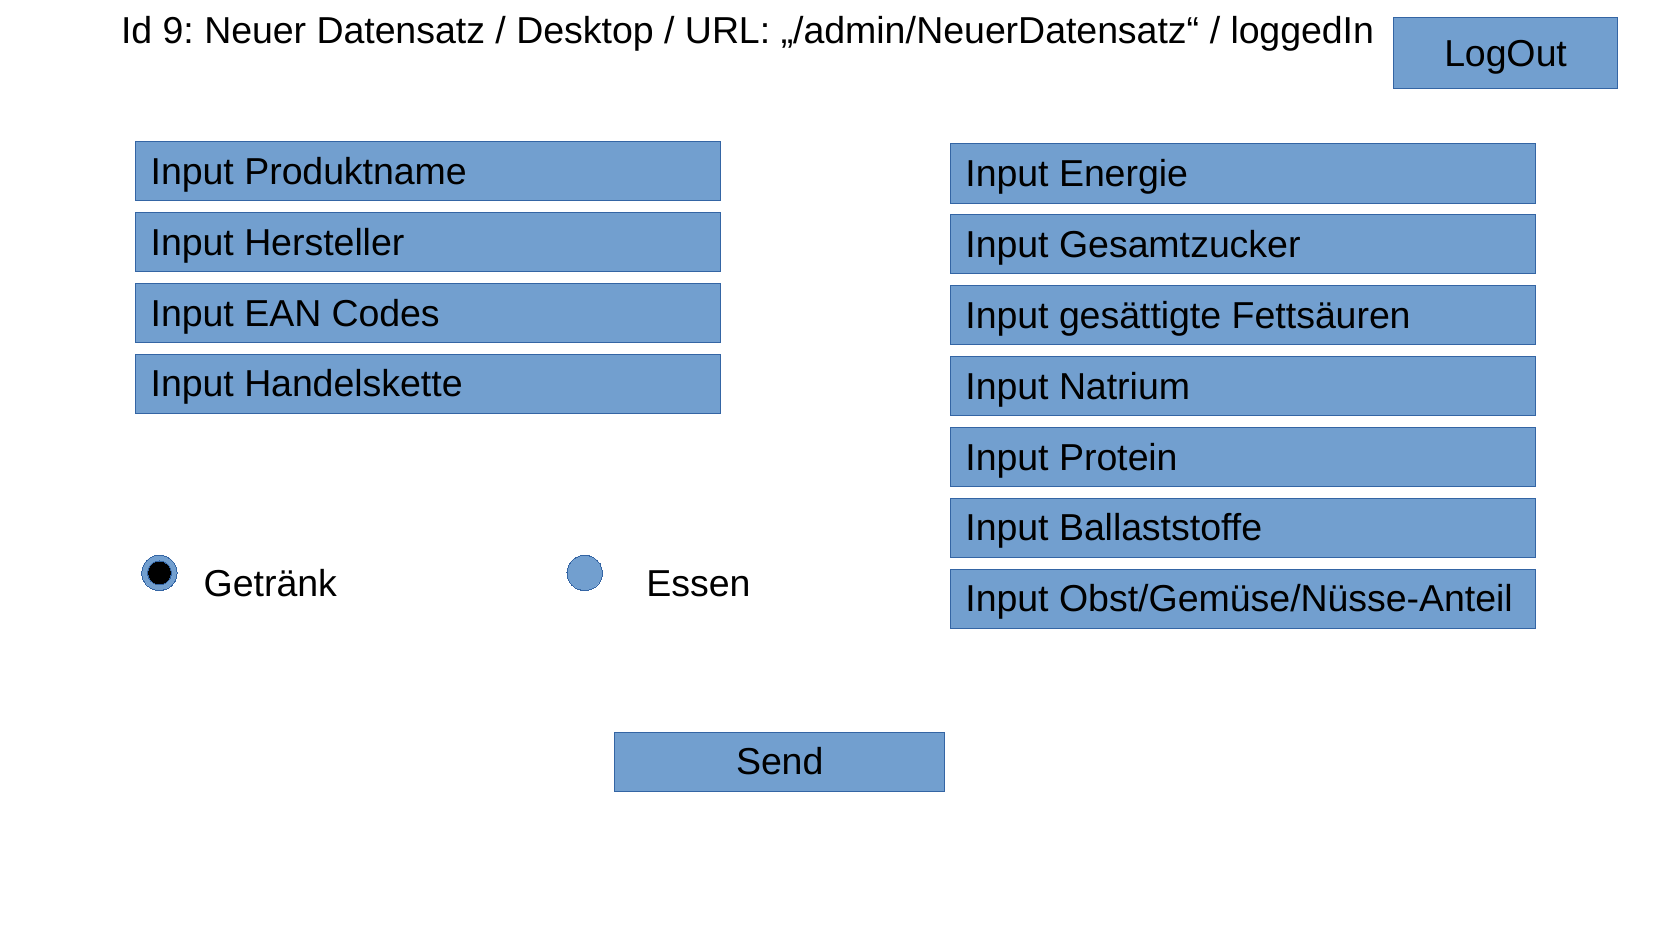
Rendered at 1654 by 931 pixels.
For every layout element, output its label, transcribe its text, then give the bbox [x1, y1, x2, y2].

text_box Input gesättigte Fettsäuren [950, 285, 1536, 345]
text_box Input Hersteller [135, 212, 721, 272]
text_box Input EAN Codes [135, 283, 721, 343]
text_box LogOut [1393, 17, 1618, 89]
text_box [566, 555, 603, 591]
text_box Input Energie [950, 143, 1536, 204]
text_box Id 9: Neuer Datensatz / Desktop / URL: „/admin/NeuerDatensatz“ / loggedIn [106, 2, 1560, 59]
text_box Essen [631, 555, 892, 647]
text_box Input Gesamtzucker [950, 214, 1536, 274]
text_box Input Obst/Gemüse/Nüsse-Anteil [950, 569, 1536, 629]
text_box Send [614, 732, 945, 792]
text_box Input Natrium [950, 356, 1536, 416]
text_box Input Produktname [135, 141, 721, 201]
text_box Input Handelskette [135, 354, 721, 414]
text_box Getränk [188, 555, 449, 689]
text_box Input Ballaststoffe [950, 498, 1536, 558]
text_box [141, 555, 178, 591]
text_box Input Protein [950, 427, 1536, 487]
